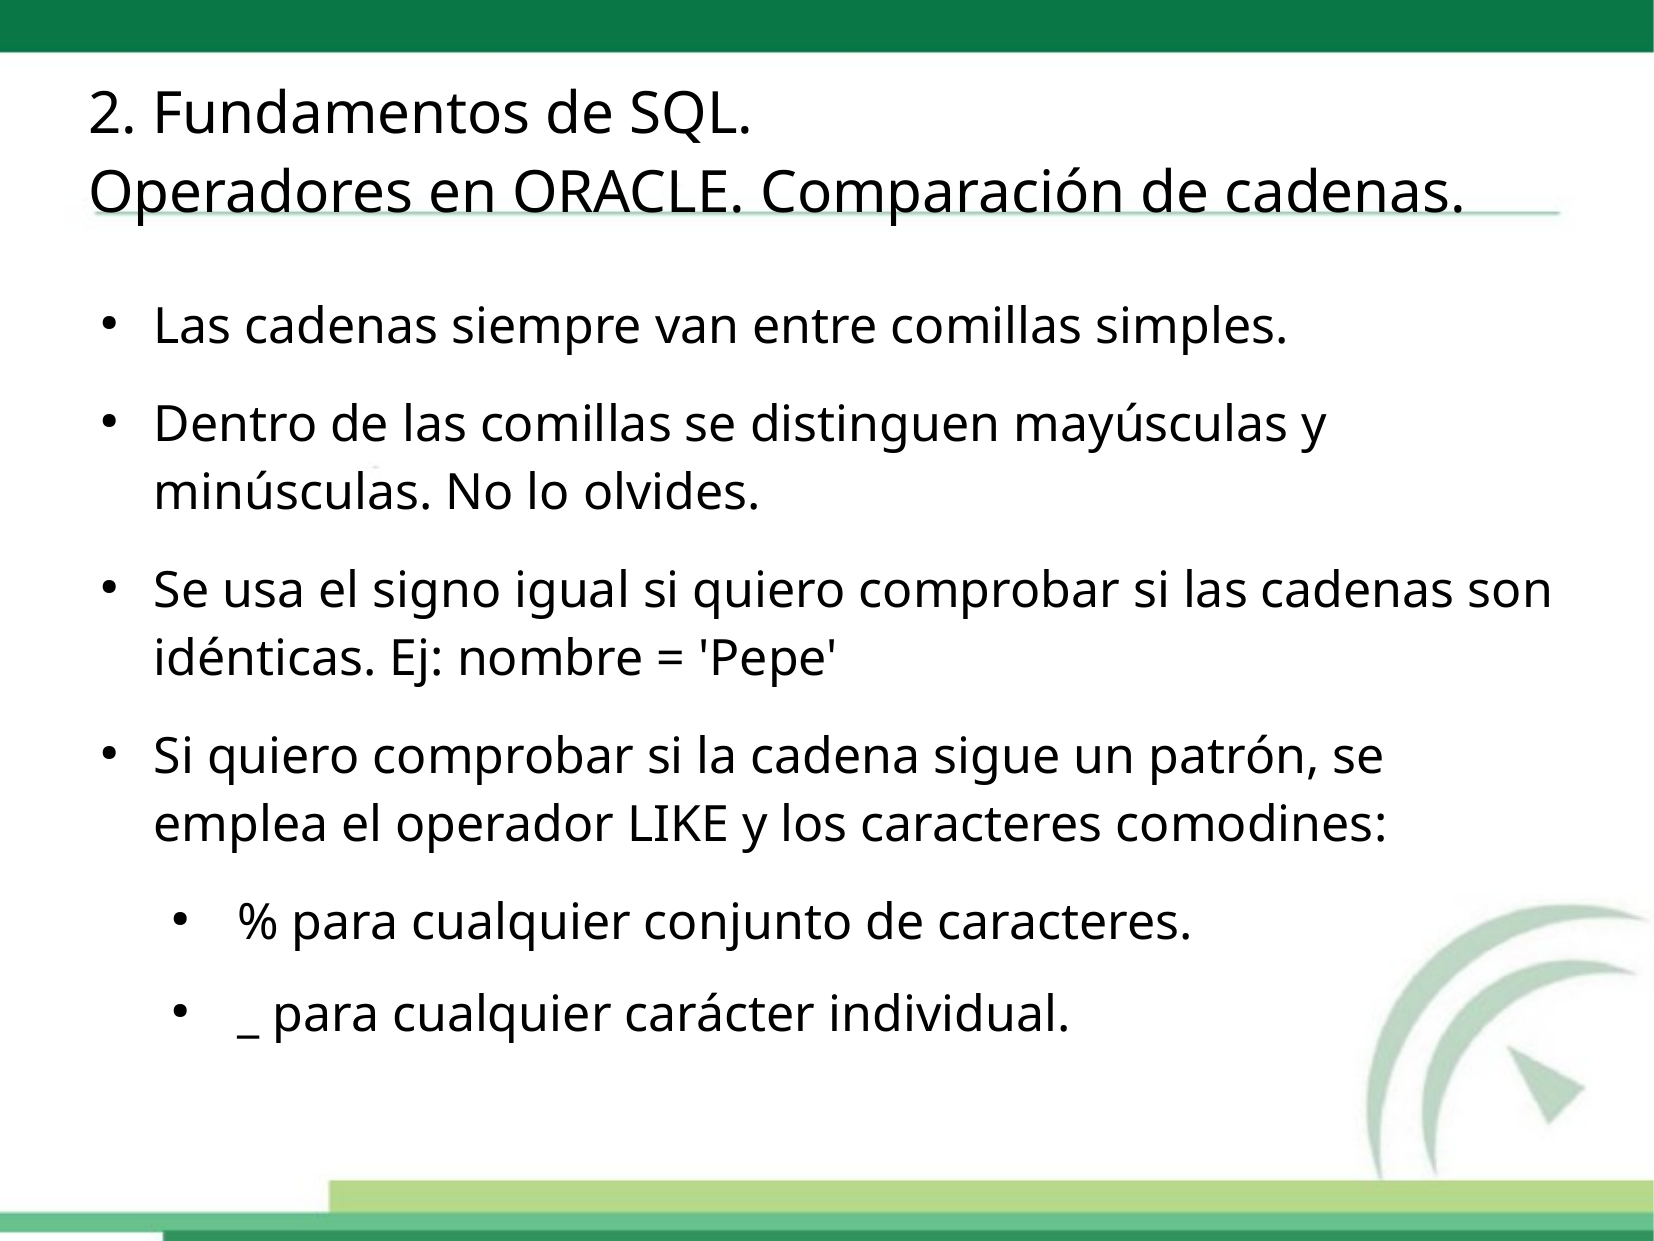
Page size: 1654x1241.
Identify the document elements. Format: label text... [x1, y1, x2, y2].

picture [0, 0, 1654, 1241]
title 2. Fundamentos de SQL. Operadores en ORACLE. Comparación de cadenas. [88, 46, 1577, 254]
list Las cadenas siempre van entre comillas simples. Dentro de las comillas se distinguen mayúsculas y minúsculas. No lo olvides. Se usa el signo igual si quiero comprobar si las cadenas son idénticas. Ej: nombre = 'Pepe' Si quiero comprobar si la cadena sigue un patrón, se emplea el operador LIKE y los caracteres comodines: % para cualquier conjunto de caracteres. _ para cualquier carácter individual. [82, 290, 1571, 1094]
